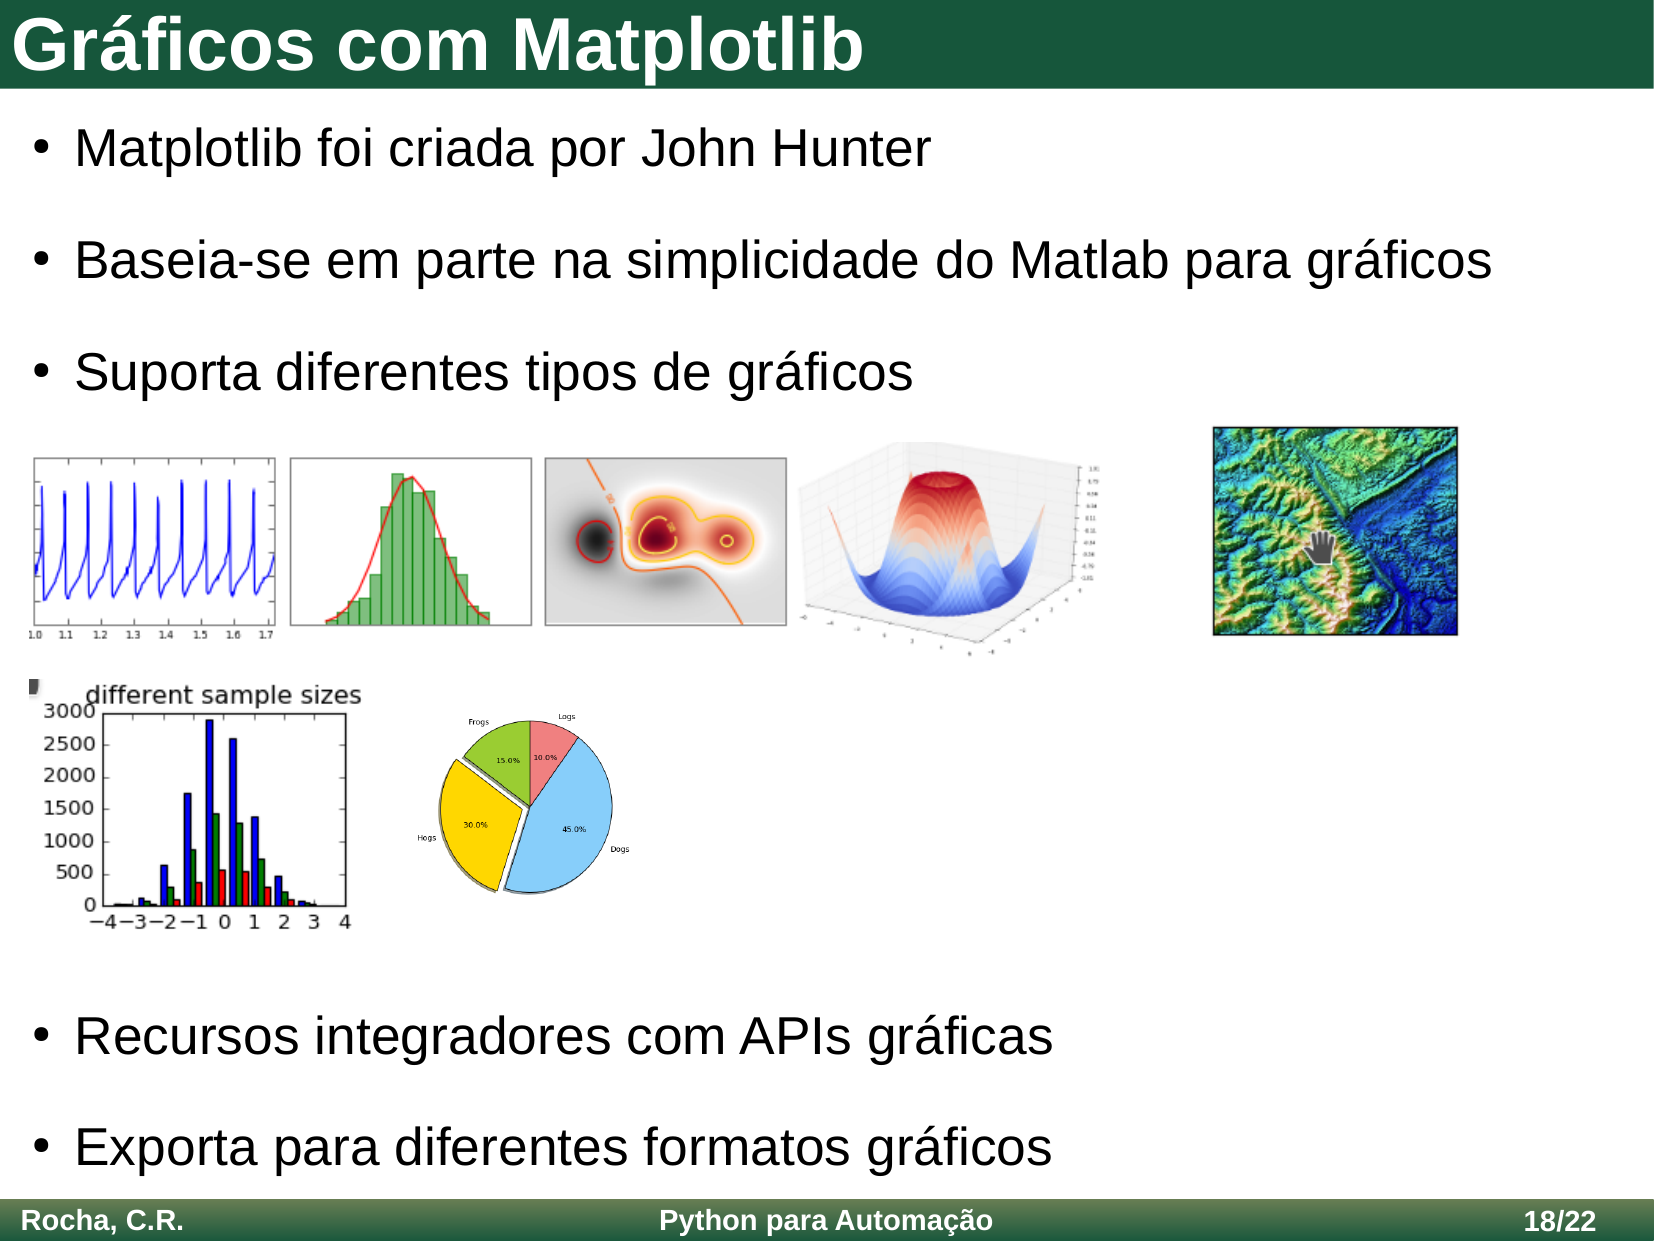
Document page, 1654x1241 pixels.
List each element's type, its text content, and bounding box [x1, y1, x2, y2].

picture [397, 699, 650, 916]
picture [1196, 413, 1477, 650]
title Gráficos com Matplotlib [11, 0, 1625, 89]
picture [29, 679, 364, 940]
picture [29, 442, 1103, 661]
list Matplotlib foi criada por John Hunter Baseia-se em parte na simplicidade do Matlab para gráficos Suporta diferentes tipos de gráficos Recursos integradores com APIs gráficas Exporta para diferentes formatos gráficos [17, 118, 1625, 1182]
